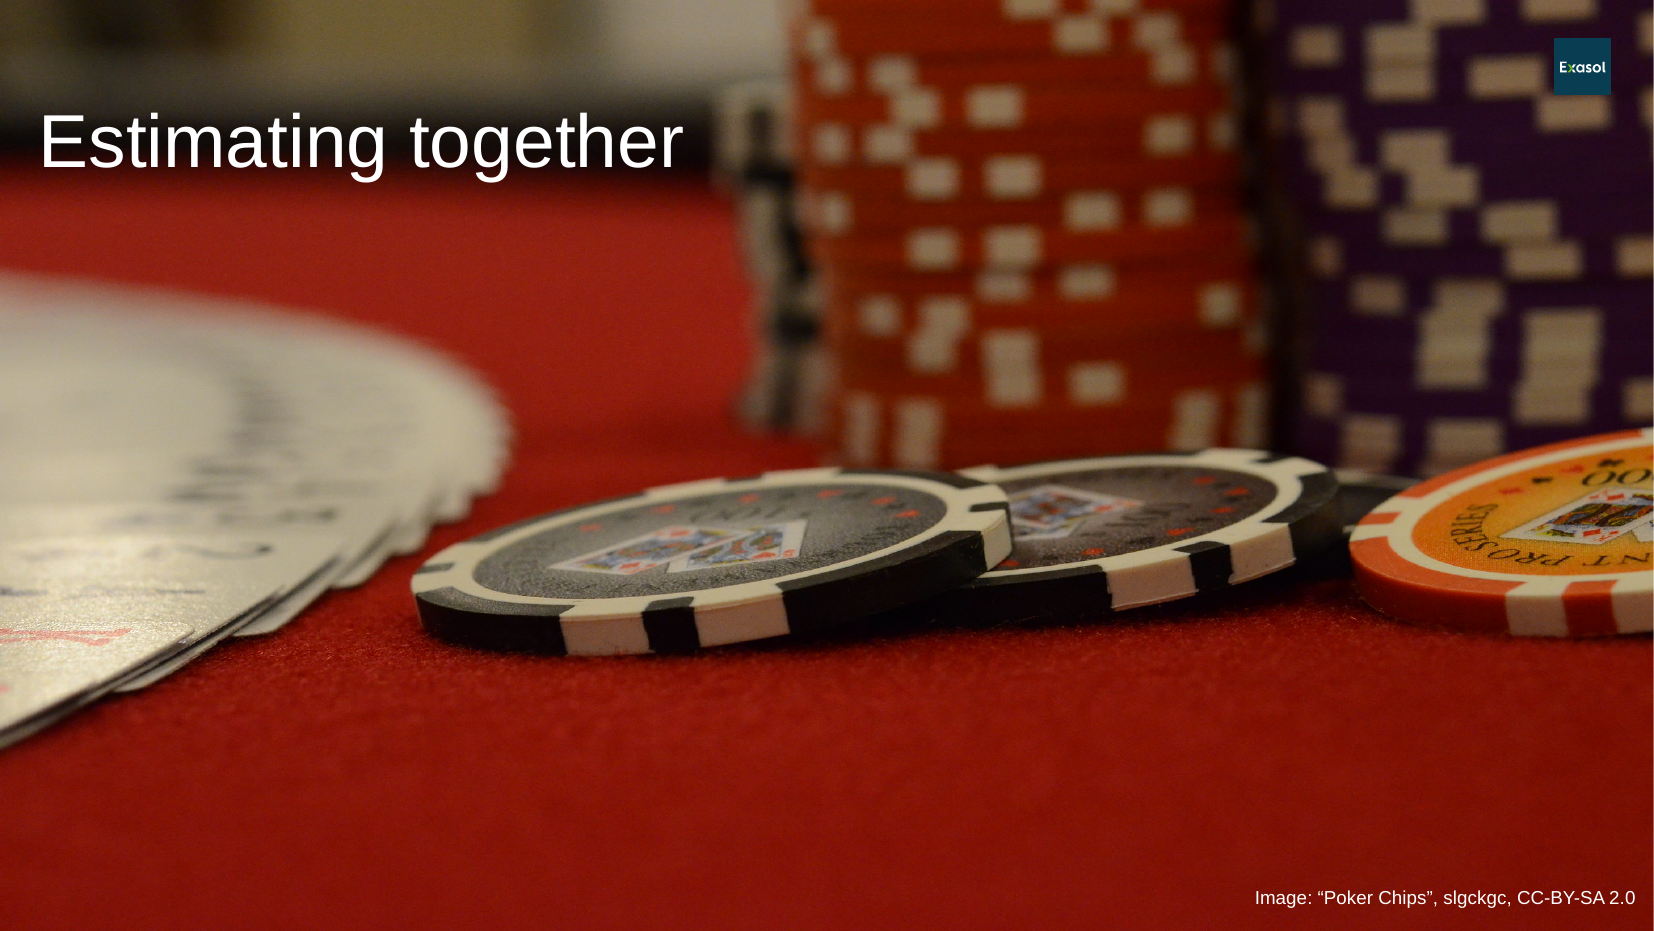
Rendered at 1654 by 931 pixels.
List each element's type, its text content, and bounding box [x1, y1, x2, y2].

subtitle Estimating together [32, 57, 691, 226]
picture [0, 0, 1654, 931]
text_box Image: “Poker Chips”, slgckgc, CC-BY-SA 2.0 [1240, 880, 1651, 931]
